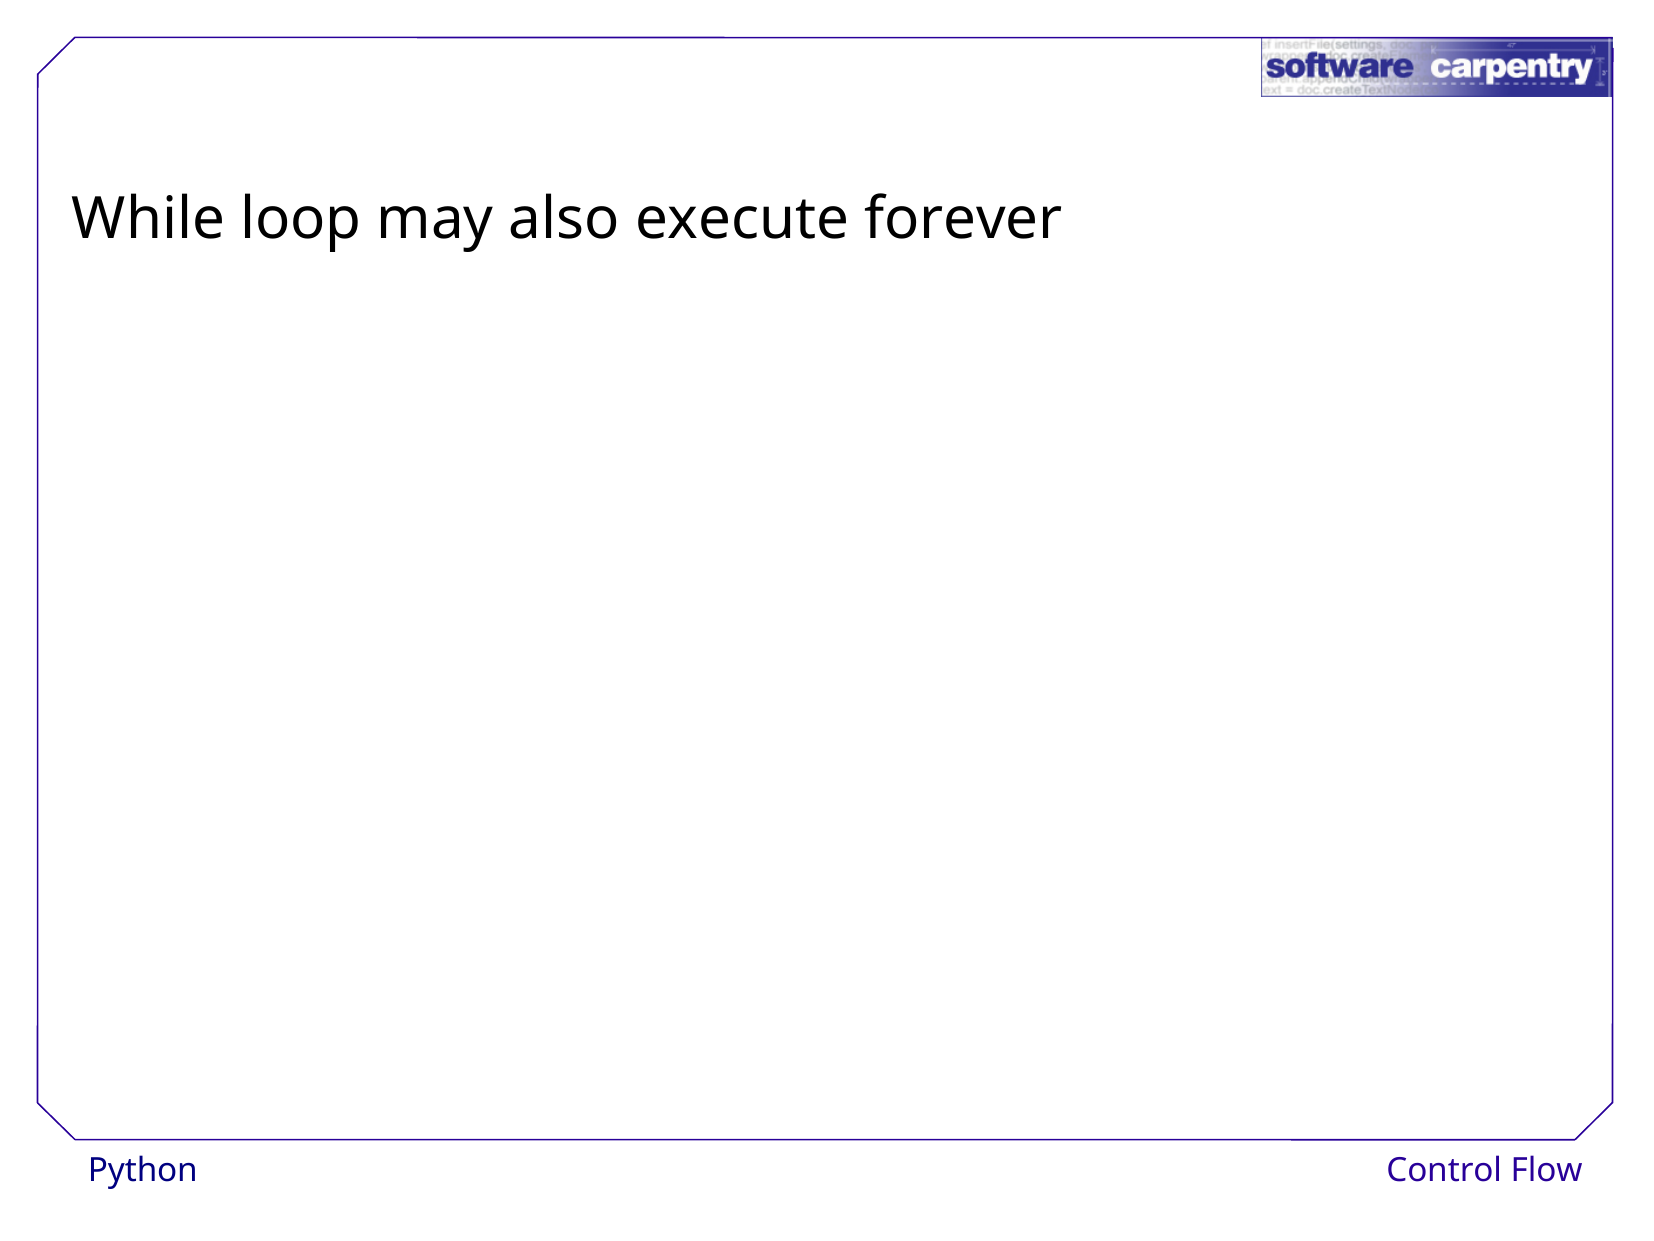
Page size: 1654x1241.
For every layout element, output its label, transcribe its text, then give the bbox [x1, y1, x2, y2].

picture [1261, 39, 1613, 97]
text_box While loop may also execute forever [57, 138, 1228, 259]
